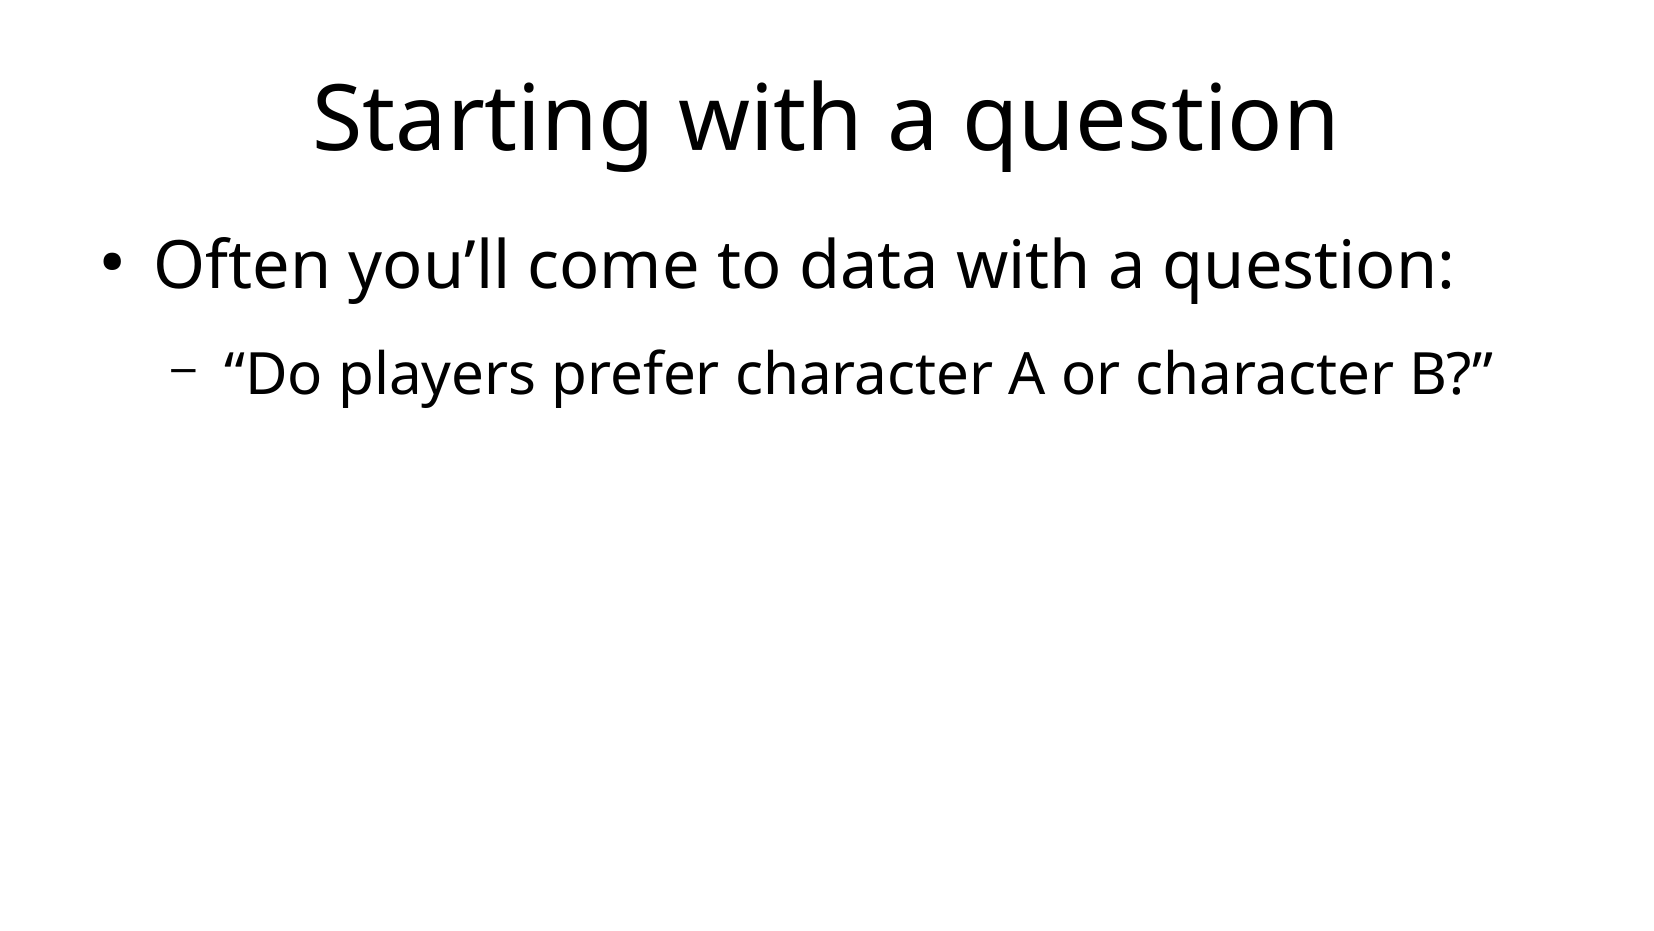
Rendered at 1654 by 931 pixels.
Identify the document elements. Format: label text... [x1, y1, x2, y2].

list Often you’ll come to data with a question: “Do players prefer character A or character B?” [82, 217, 1571, 758]
title Starting with a question [82, 37, 1571, 193]
